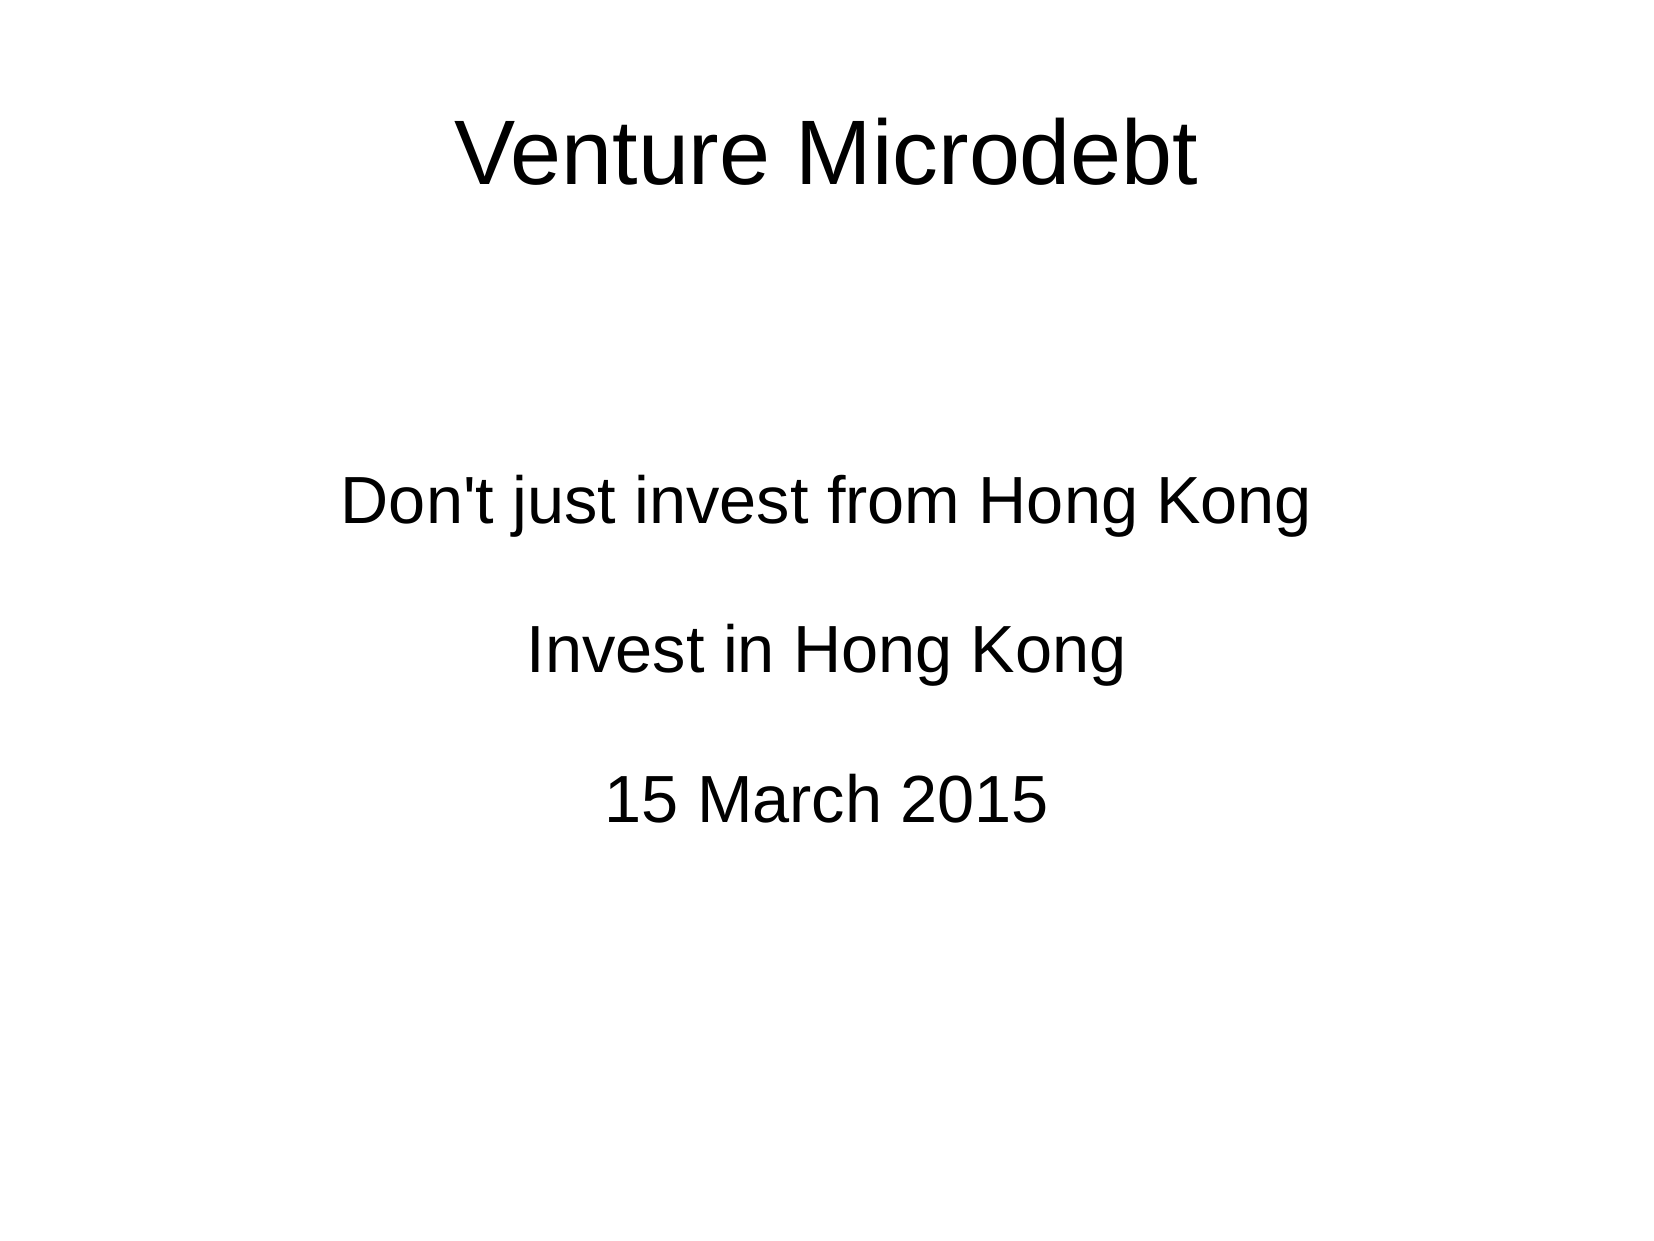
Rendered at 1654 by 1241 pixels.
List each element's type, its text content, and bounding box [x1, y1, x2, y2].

title Venture Microdebt [82, 49, 1571, 257]
subtitle Don't just invest from Hong Kong Invest in Hong Kong 15 March 2015 [82, 290, 1571, 1010]
